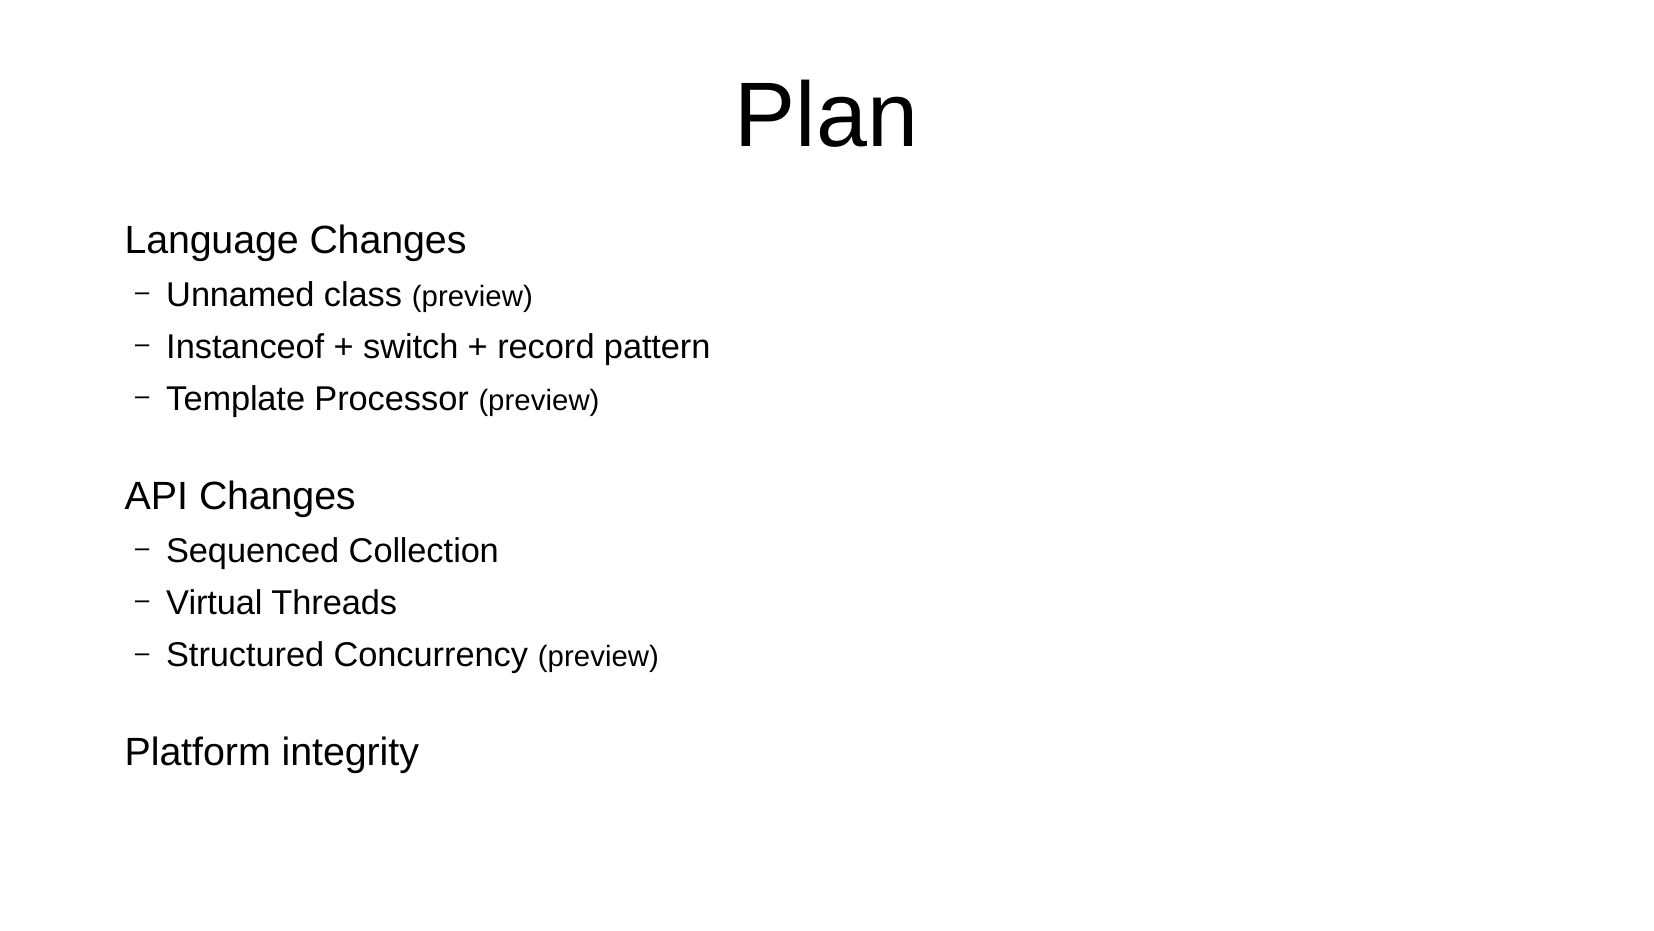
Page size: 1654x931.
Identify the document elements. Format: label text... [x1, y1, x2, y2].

list Language Changes Unnamed class (preview) Instanceof + switch + record pattern Template Processor (preview) API Changes Sequenced Collection Virtual Threads Structured Concurrency (preview) Platform integrity [82, 217, 1571, 826]
title Plan [82, 37, 1571, 193]
